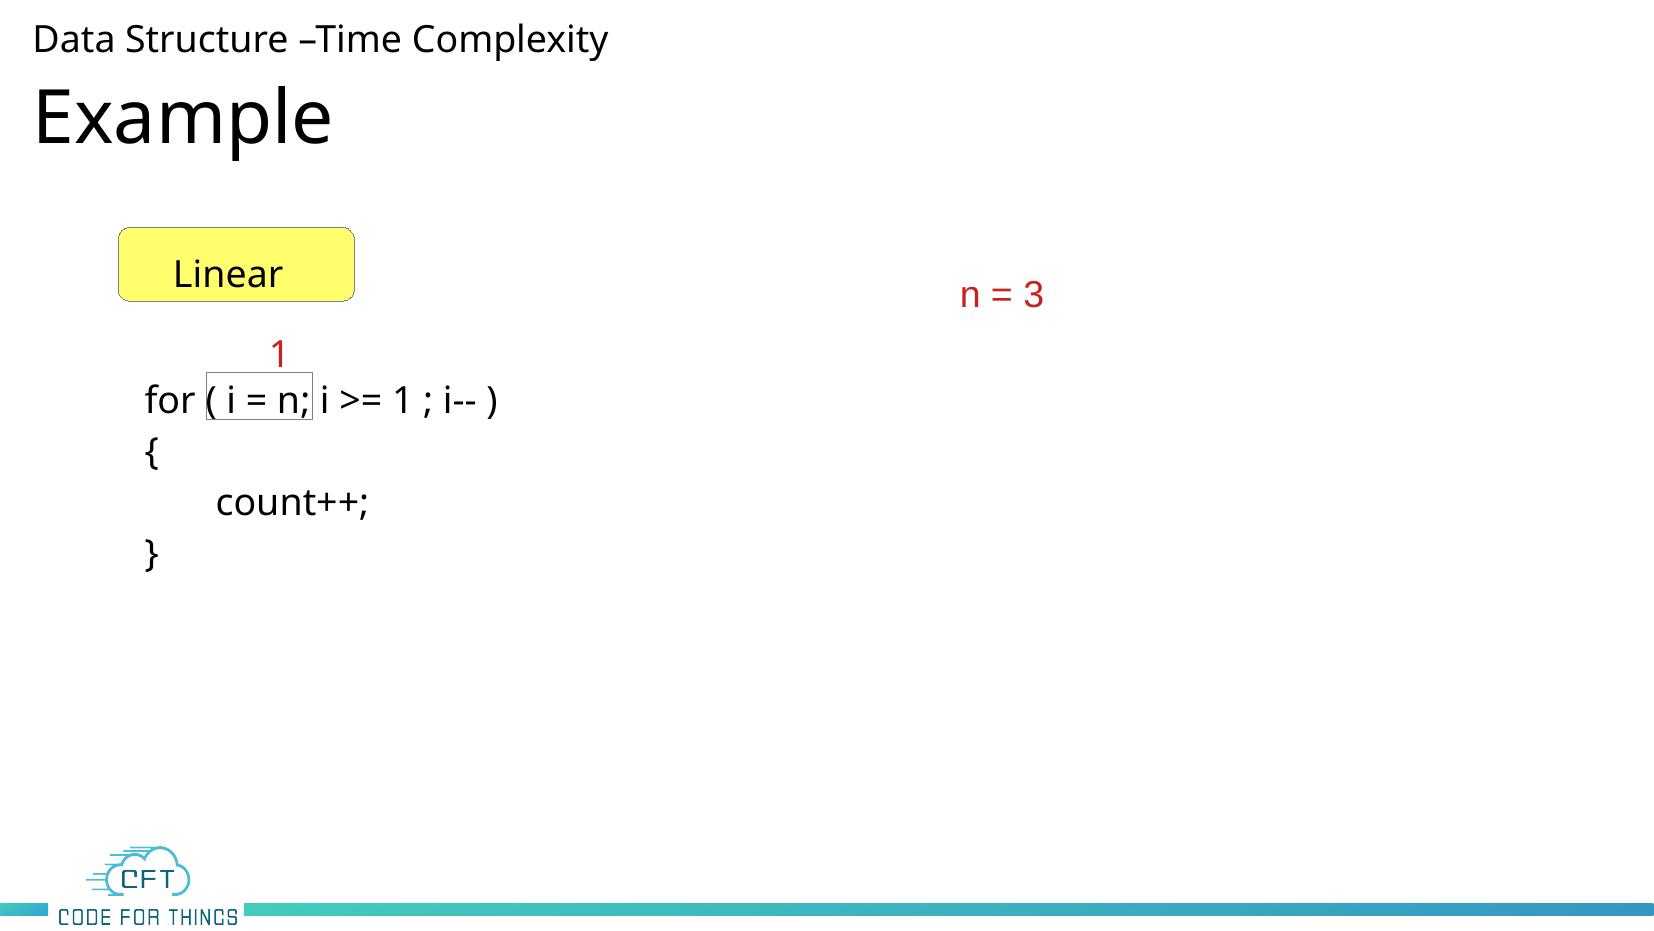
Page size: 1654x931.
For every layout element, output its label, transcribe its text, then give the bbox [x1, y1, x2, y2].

title Data Structure –Time Complexity Example [32, 12, 1184, 166]
picture [59, 846, 237, 925]
text_box 1 [253, 319, 308, 366]
text_box [118, 227, 355, 302]
text_box n = 3 [944, 265, 1060, 323]
text_box Linear [158, 239, 308, 299]
text_box for ( i = n; i >= 1 ; i-- ) { count++; } [94, 366, 662, 556]
